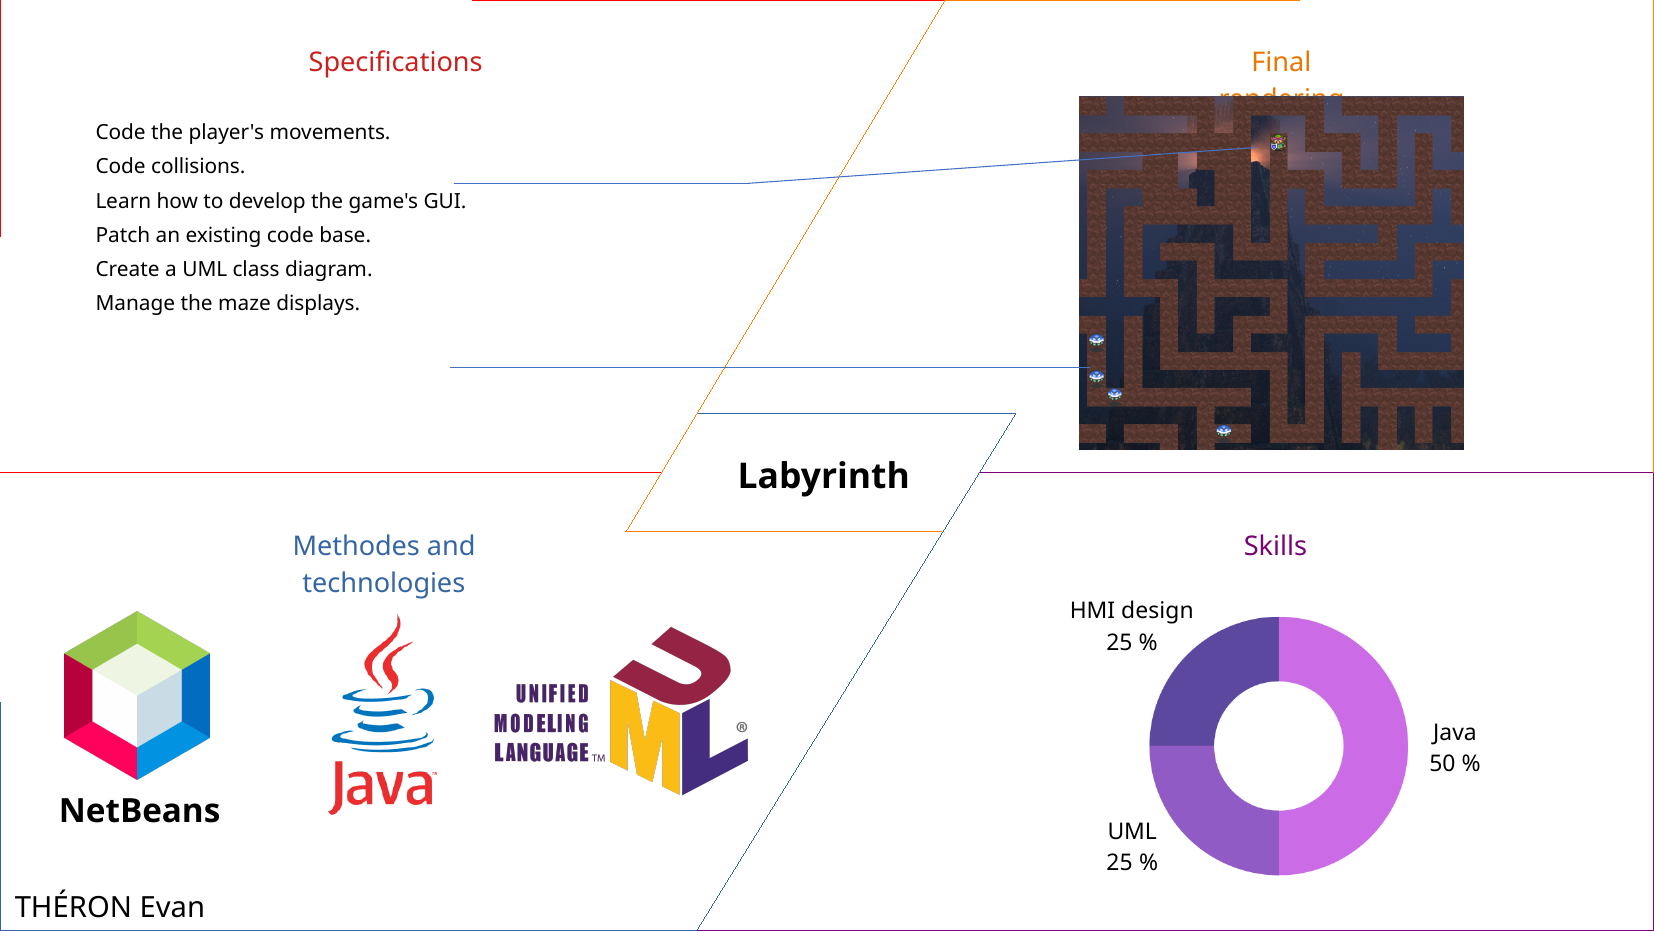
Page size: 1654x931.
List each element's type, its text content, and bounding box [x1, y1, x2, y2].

picture [64, 611, 210, 779]
text_box THÉRON Evan [0, 878, 237, 931]
text_box Java 50 % [1414, 708, 1498, 829]
text_box Skills [1169, 519, 1382, 569]
picture [493, 619, 749, 805]
text_box Code the player's movements. Code collisions. Learn how to develop the game's GUI. Patch an existing code base. Create a UML class diagram. Manage the maze displays. [80, 109, 499, 346]
text_box Labyrinth [717, 442, 930, 503]
text_box Final rendering [1181, 35, 1382, 85]
picture [1079, 96, 1464, 450]
picture [1118, 602, 1457, 885]
text_box UML 25 % [1091, 807, 1175, 928]
text_box NetBeans [44, 779, 234, 841]
picture [328, 613, 437, 815]
text_box [1175, 837, 1182, 885]
text_box Methodes and technologies [200, 519, 567, 569]
text_box HMI design 25 % [1055, 587, 1222, 708]
text_box Specifications [248, 35, 544, 85]
